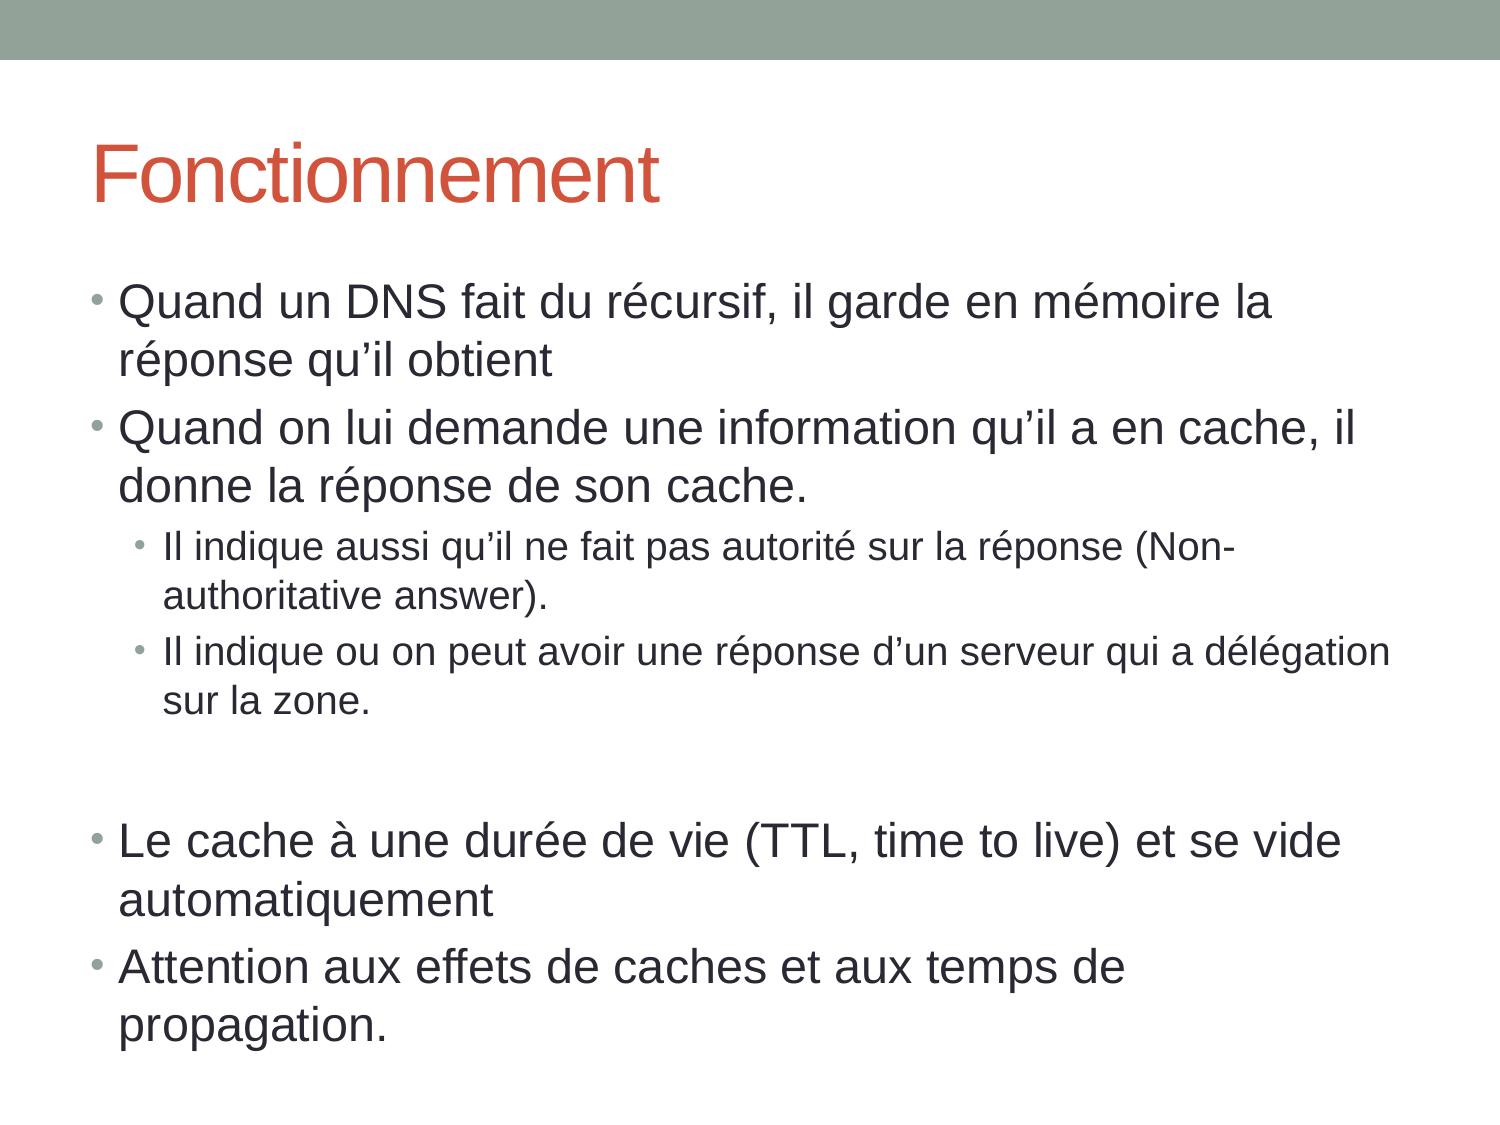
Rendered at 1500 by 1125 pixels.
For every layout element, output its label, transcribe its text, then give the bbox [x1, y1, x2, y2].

title Fonctionnement [75, 87, 1425, 250]
list Quand un DNS fait du récursif, il garde en mémoire la réponse qu’il obtient Quand on lui demande une information qu’il a en cache, il donne la réponse de son cache. Il indique aussi qu’il ne fait pas autorité sur la réponse (Non-authoritative answer). Il indique ou on peut avoir une réponse d’un serveur qui a délégation sur la zone. Le cache à une durée de vie (TTL, time to live) et se vide automatiquement Attention aux effets de caches et aux temps de propagation. [75, 262, 1425, 1063]
